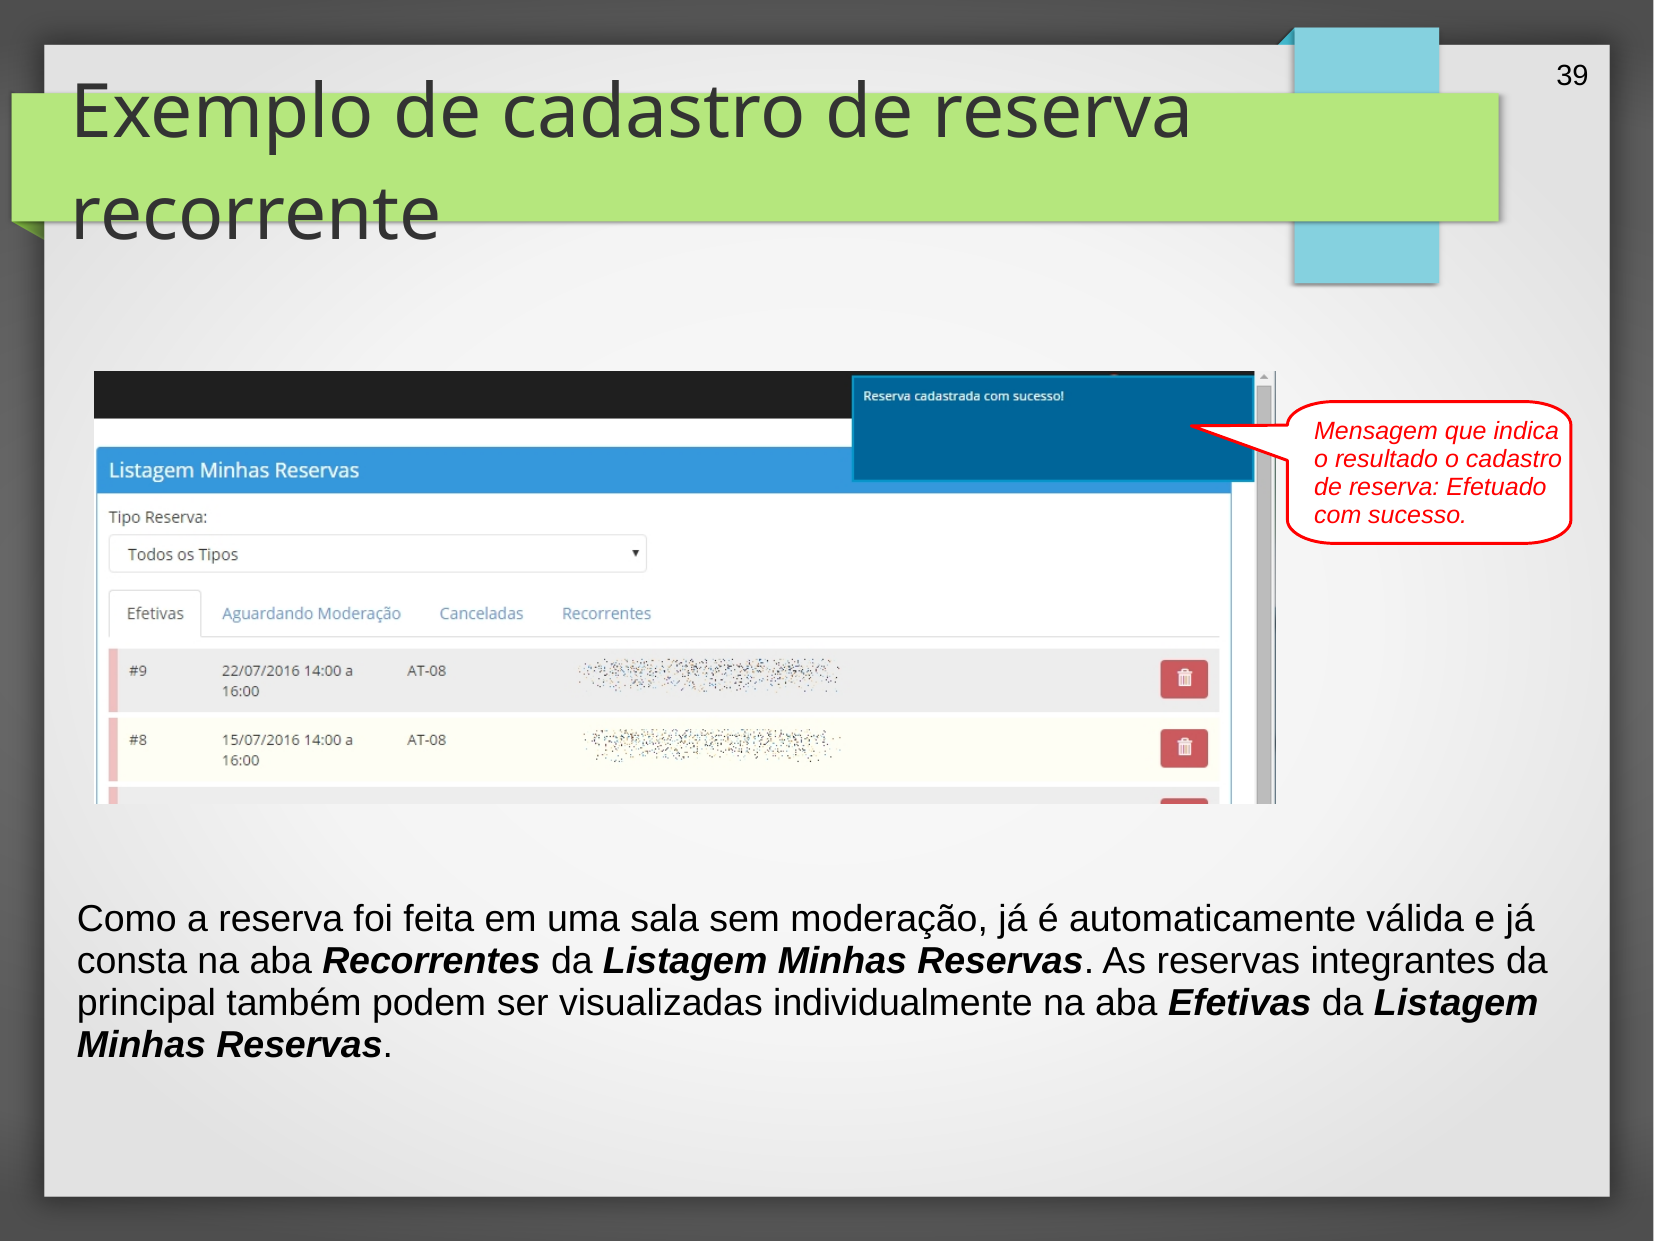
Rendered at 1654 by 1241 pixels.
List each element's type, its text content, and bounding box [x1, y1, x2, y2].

picture [0, 0, 1654, 1241]
list Como a reserva foi feita em uma sala sem moderação, já é automaticamente válida e já consta na aba Recorrentes da Listagem Minhas Reservas. As reservas integrantes da principal também podem ser visualizadas individualmente na aba Efetivas da Listagem Minhas Reservas. [76, 897, 1577, 1099]
text_box Mensagem que indica o resultado o cadastro de reserva: Efetuado com sucesso. [1191, 401, 1571, 544]
title Exemplo de cadastro de reserva recorrente [70, 106, 1418, 213]
